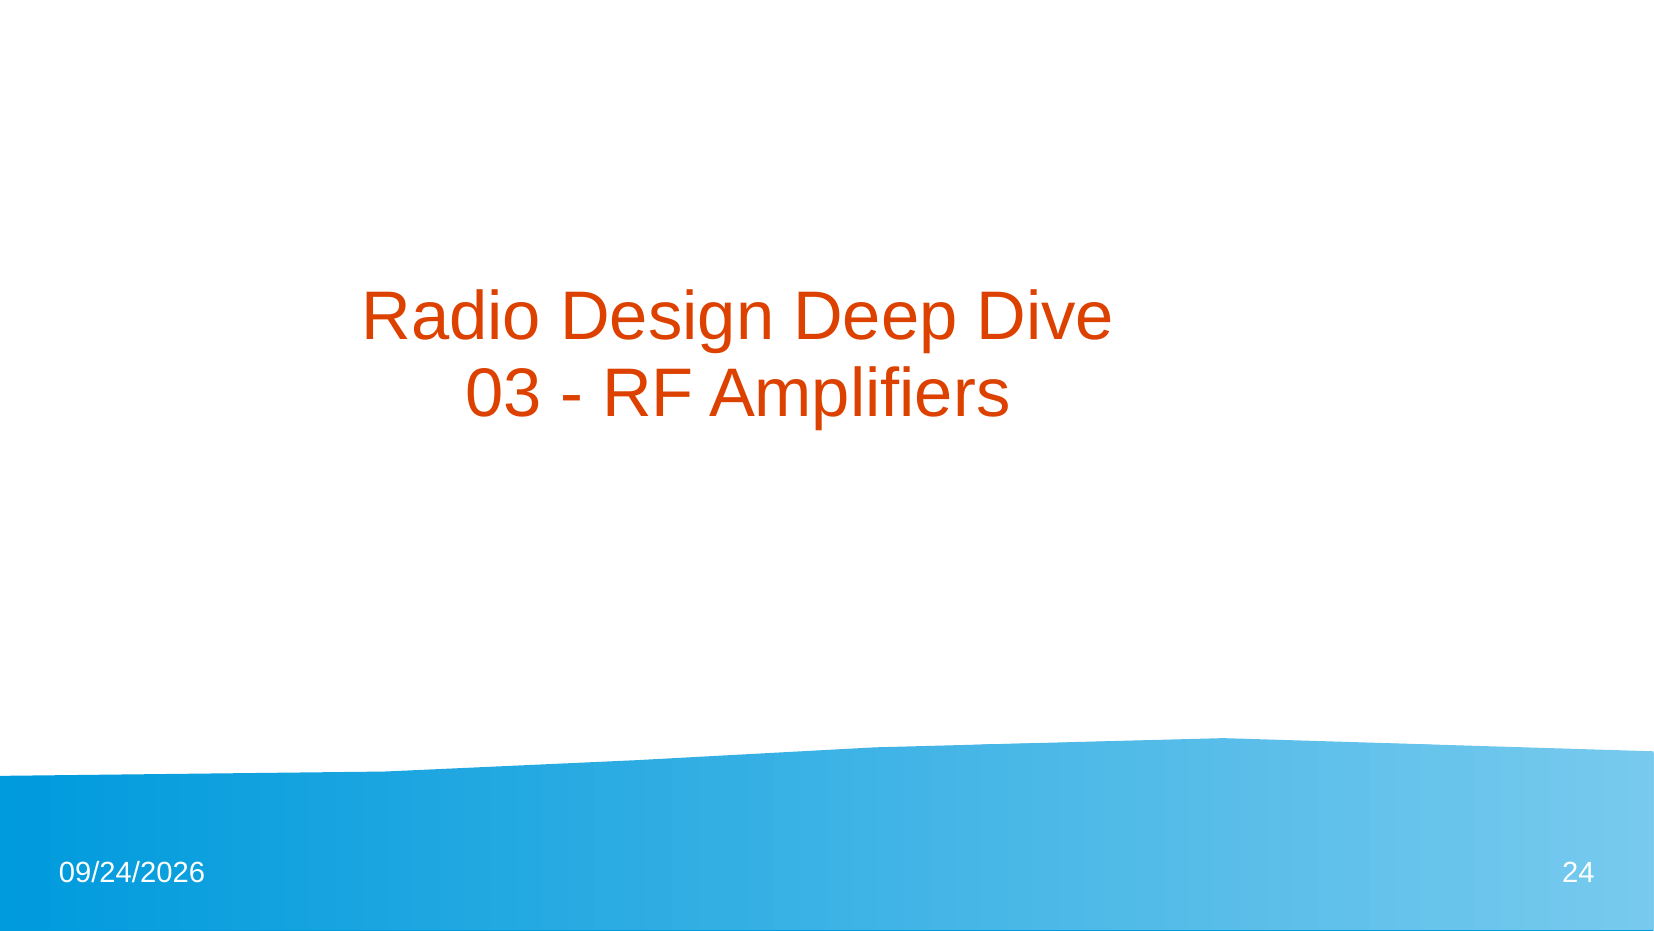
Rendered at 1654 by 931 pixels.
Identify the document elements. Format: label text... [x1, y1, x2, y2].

title Radio Design Deep Dive 03 - RF Amplifiers [0, 265, 1477, 443]
